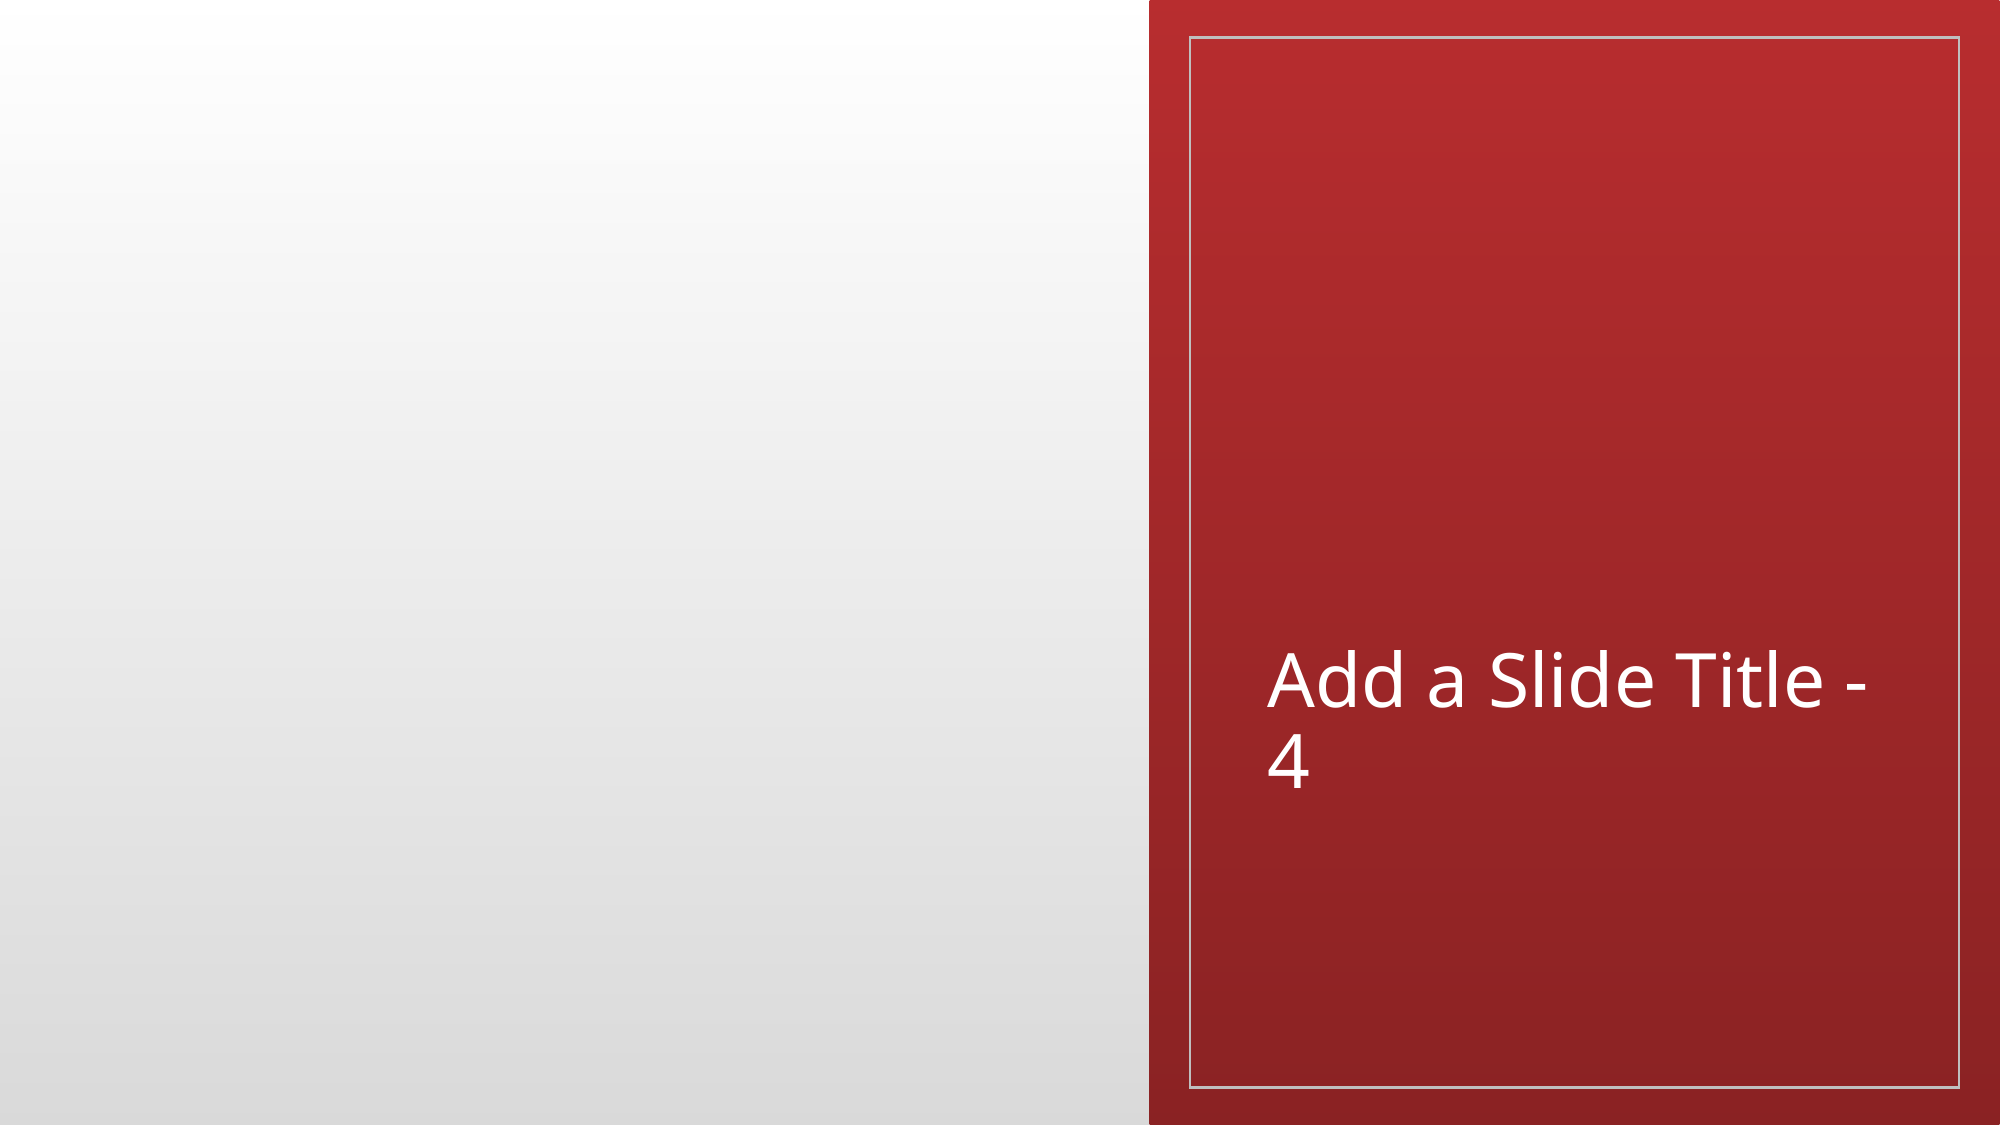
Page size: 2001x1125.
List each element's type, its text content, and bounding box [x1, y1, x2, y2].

title Add a Slide Title - 4 [1252, 525, 1898, 813]
